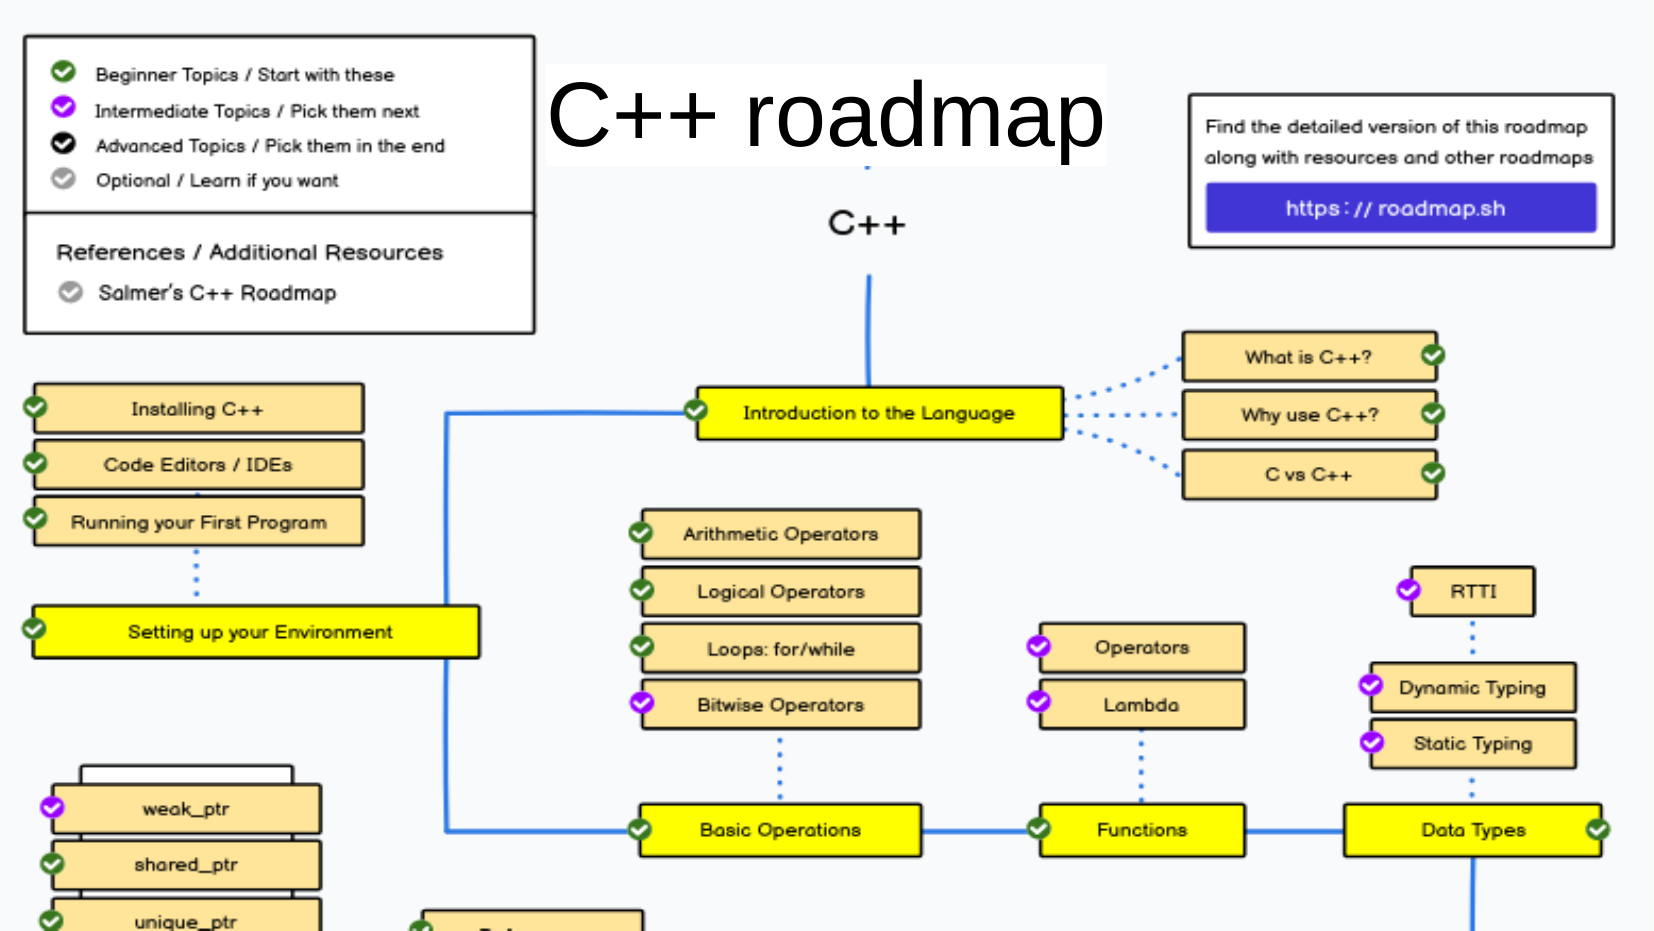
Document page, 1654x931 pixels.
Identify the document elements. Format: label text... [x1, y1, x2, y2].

picture [0, 0, 1654, 931]
title C++ roadmap [82, 37, 1571, 193]
